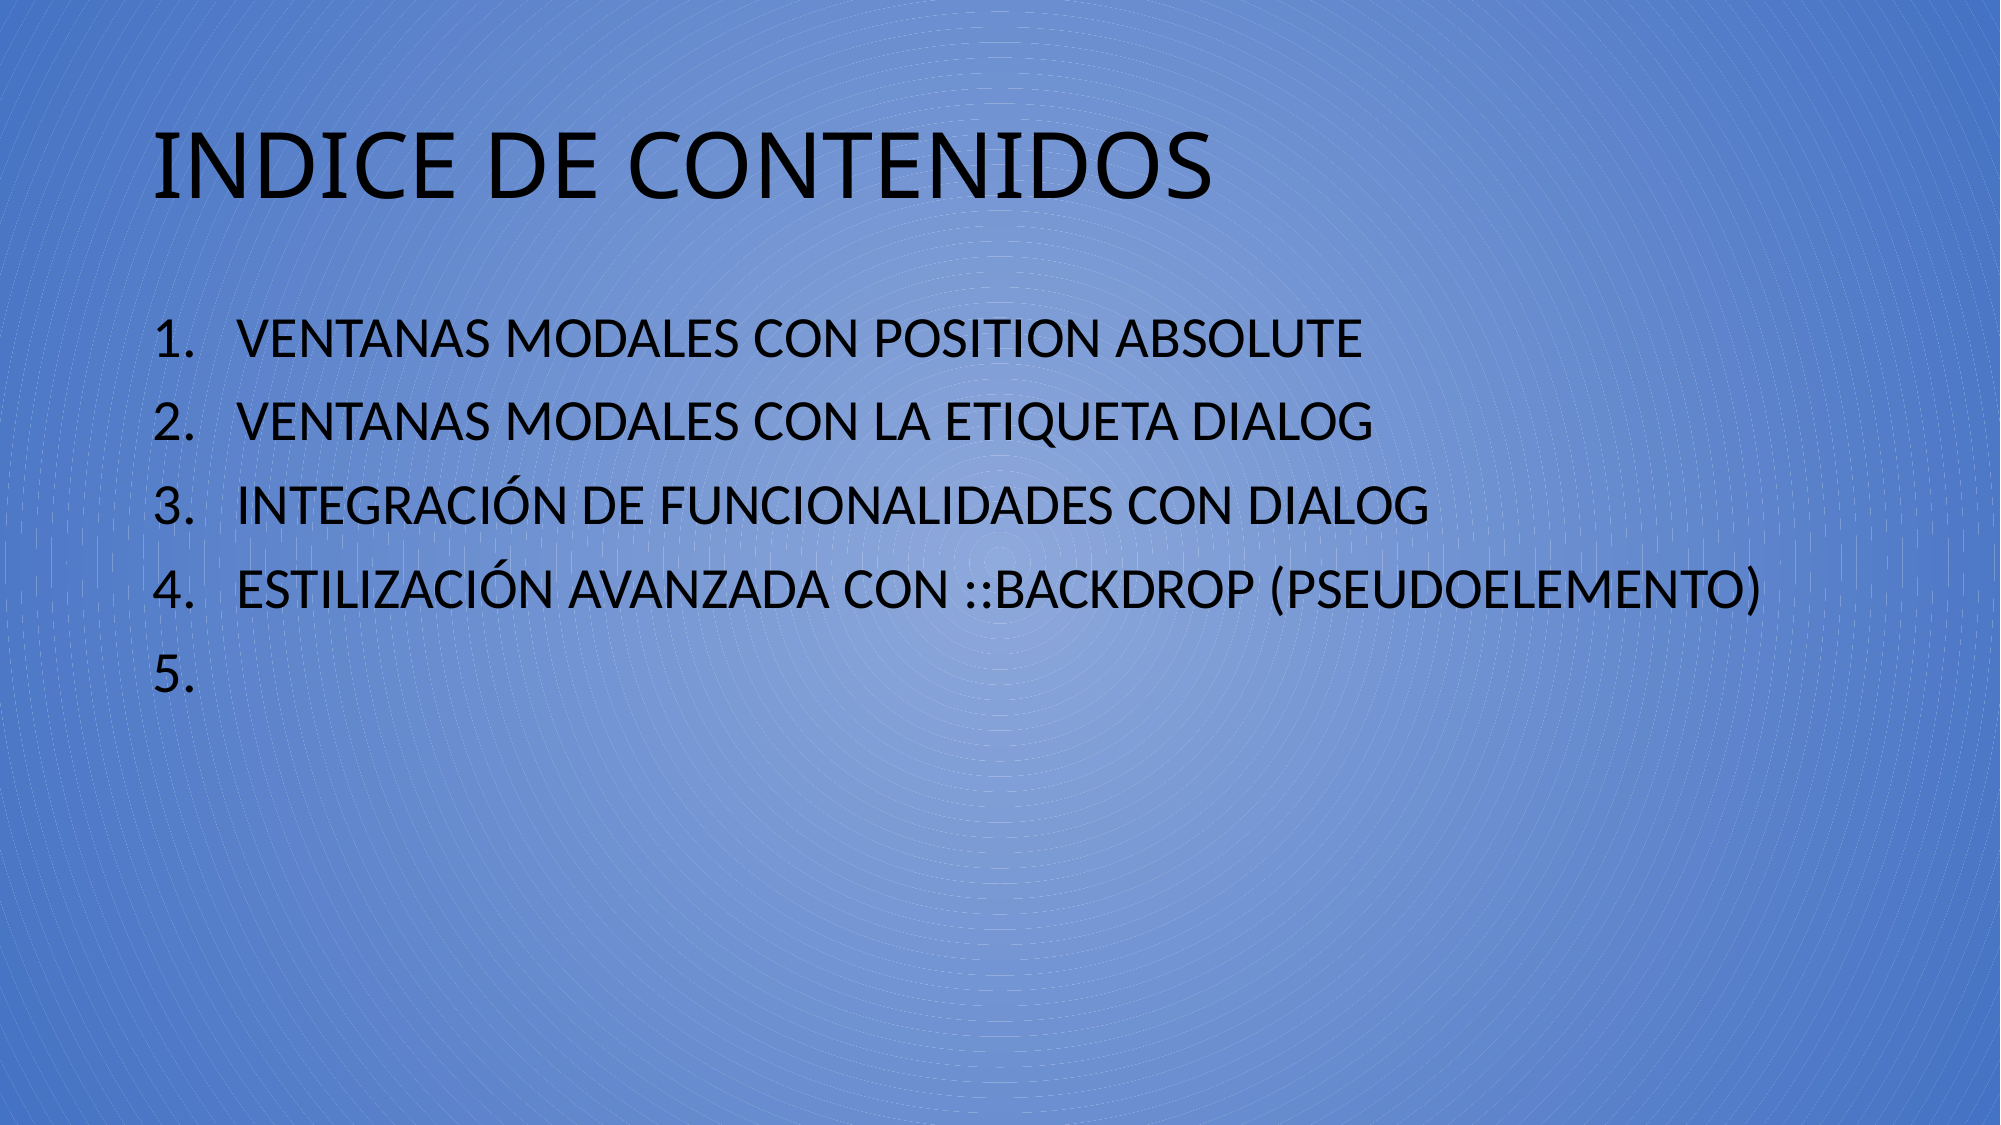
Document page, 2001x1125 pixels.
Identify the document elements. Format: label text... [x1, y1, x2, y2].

list VENTANAS MODALES CON POSITION ABSOLUTE VENTANAS MODALES CON LA ETIQUETA DIALOG INTEGRACIÓN DE FUNCIONALIDADES CON DIALOG ESTILIZACIÓN AVANZADA CON ::BACKDROP (PSEUDOELEMENTO) [137, 299, 1863, 1014]
title INDICE DE CONTENIDOS [137, 59, 1863, 278]
